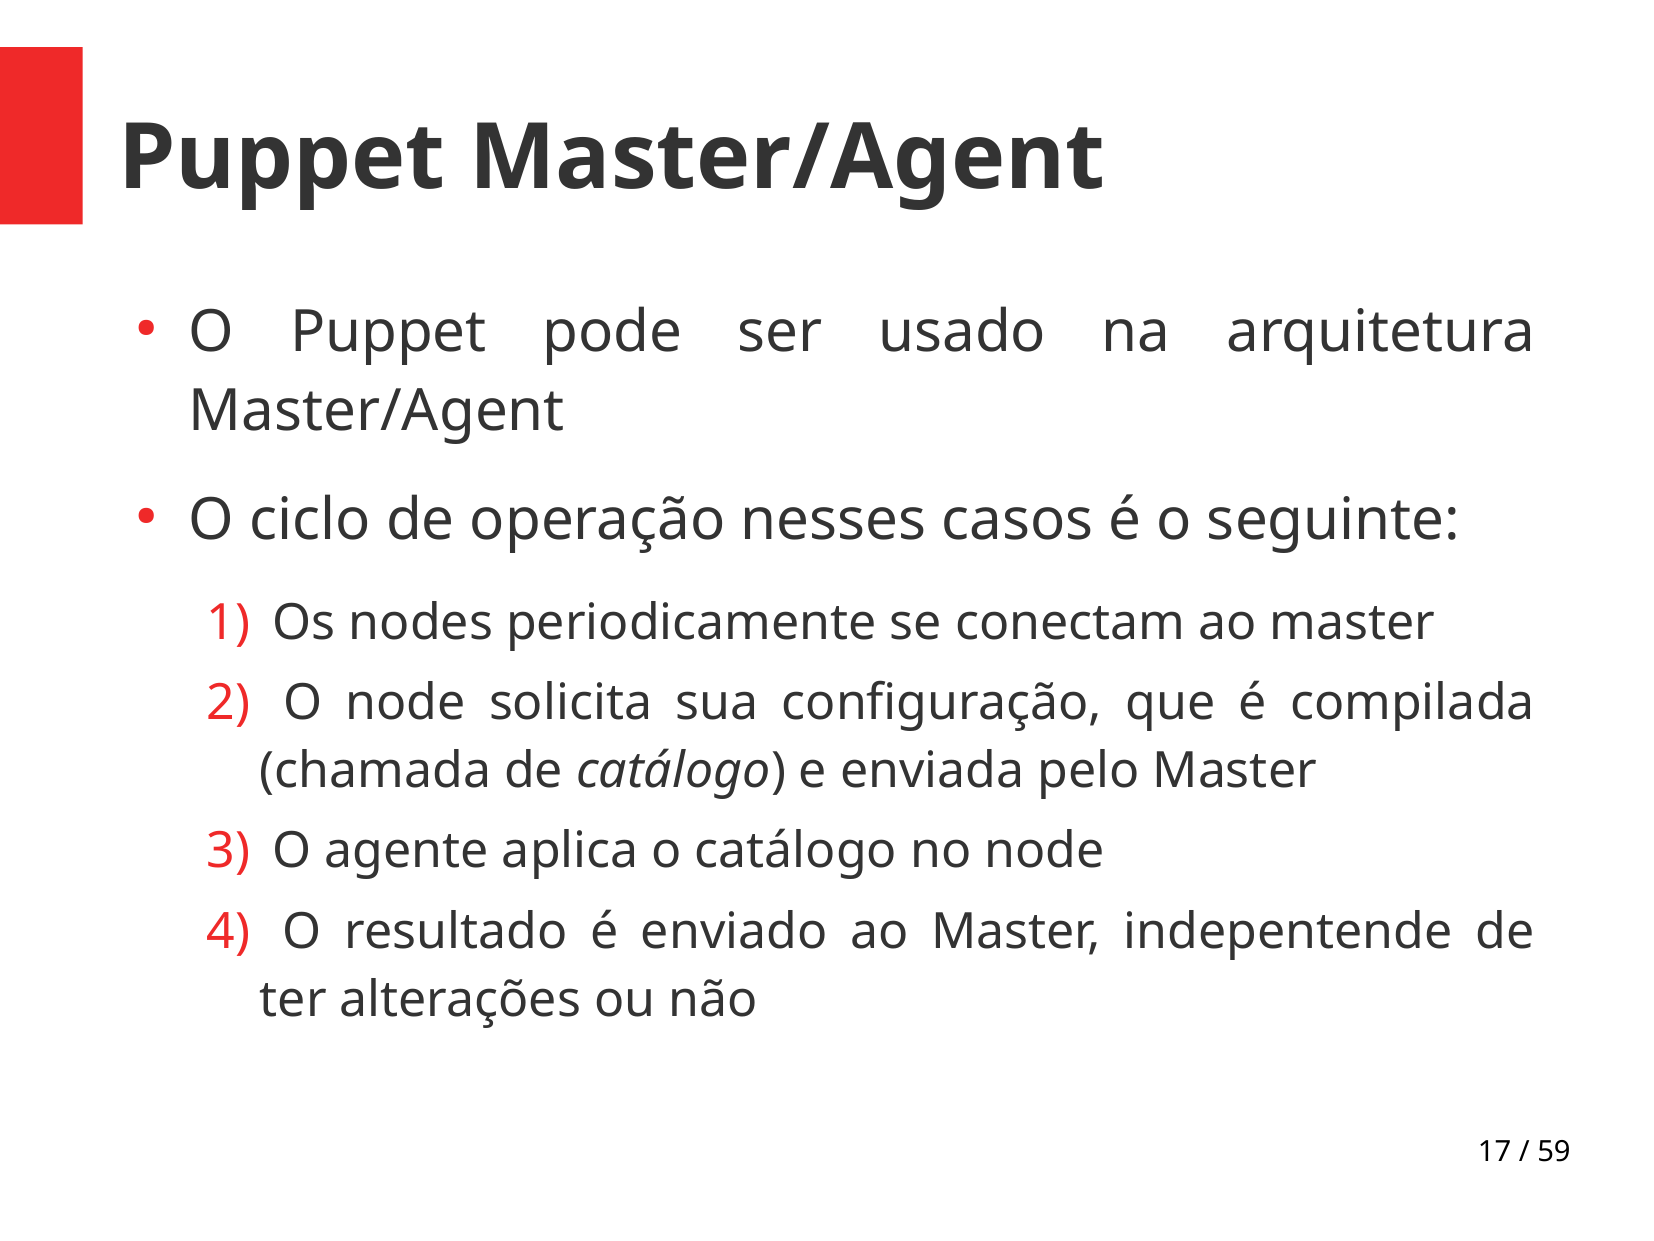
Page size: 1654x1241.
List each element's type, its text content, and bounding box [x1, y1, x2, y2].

list O Puppet pode ser usado na arquitetura Master/Agent O ciclo de operação nesses casos é o seguinte: Os nodes periodicamente se conectam ao master O node solicita sua configuração, que é compilada (chamada de catálogo) e enviada pelo Master O agente aplica o catálogo no node O resultado é enviado ao Master, indepentende de ter alterações ou não [118, 289, 1536, 1087]
title Puppet Master/Agent [118, 49, 1571, 257]
